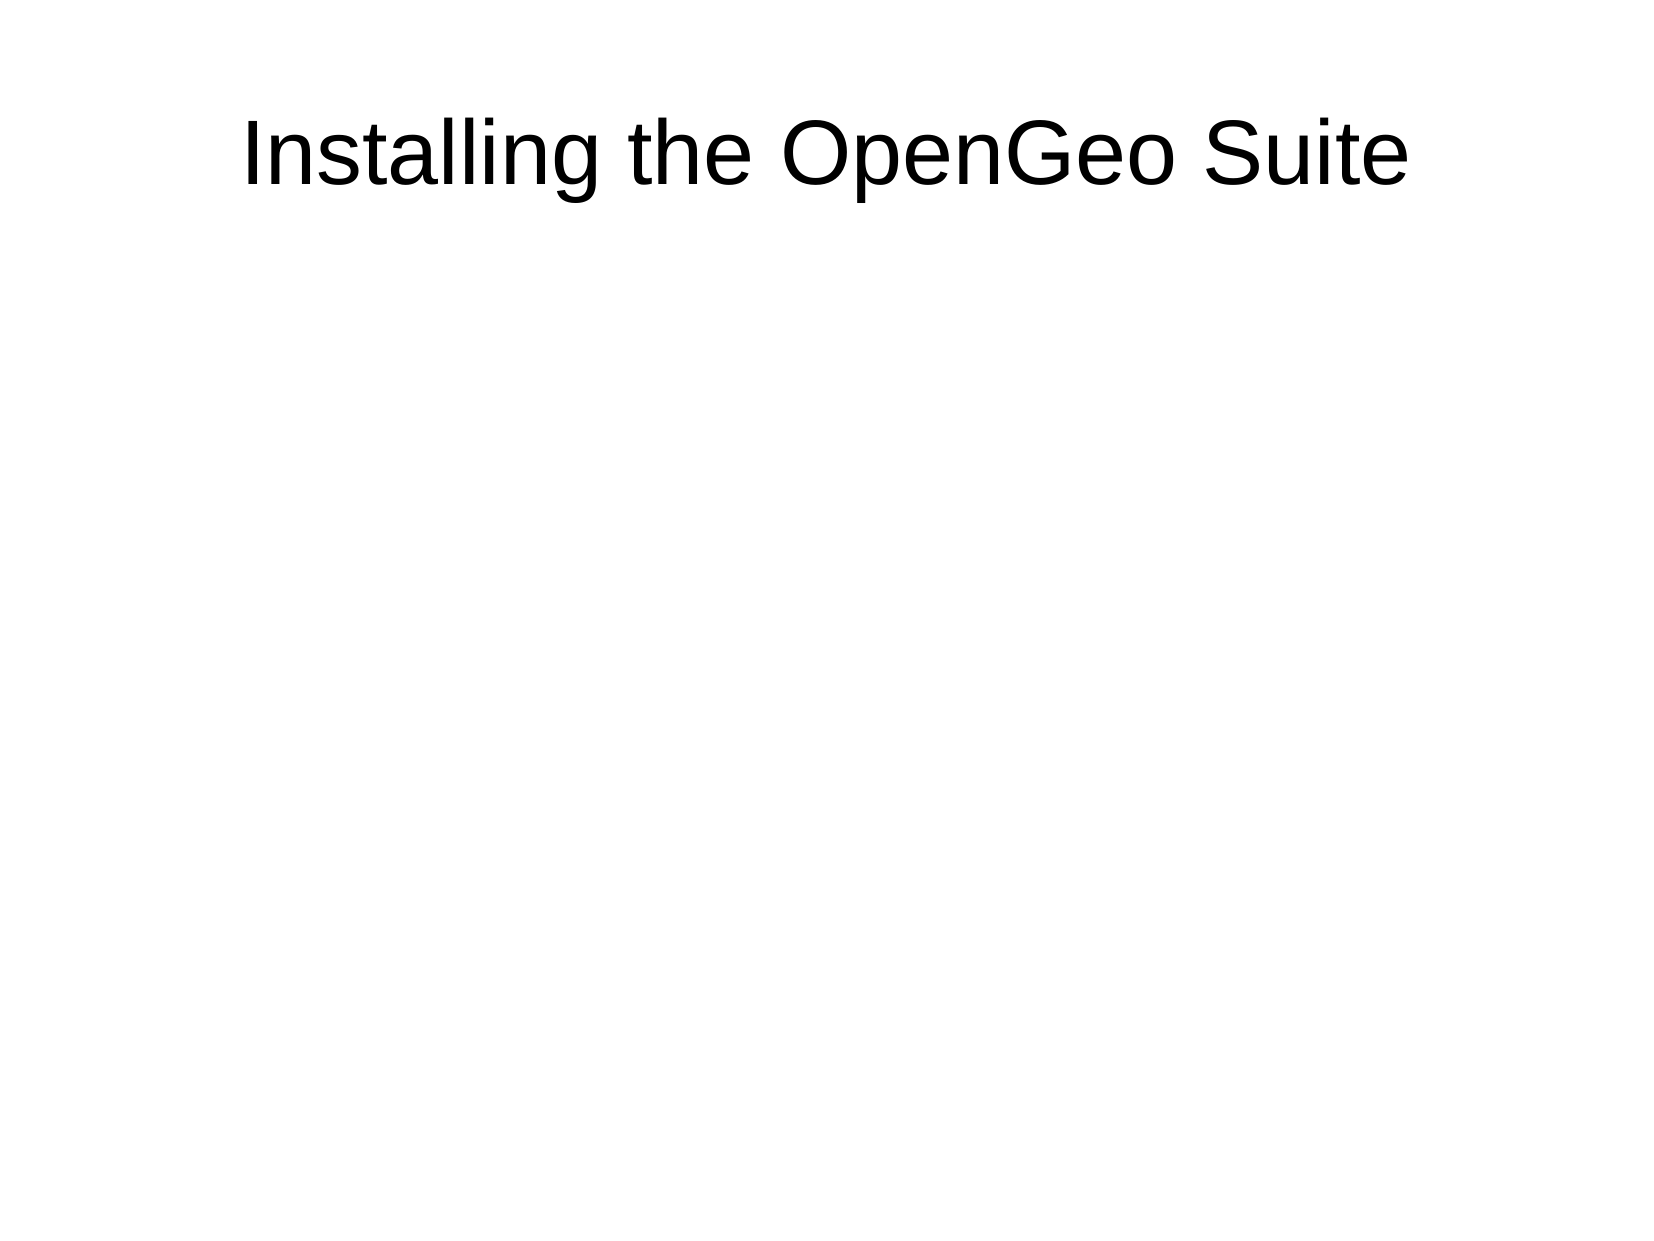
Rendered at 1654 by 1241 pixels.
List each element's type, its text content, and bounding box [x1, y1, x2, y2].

title Installing the OpenGeo Suite [82, 49, 1571, 257]
